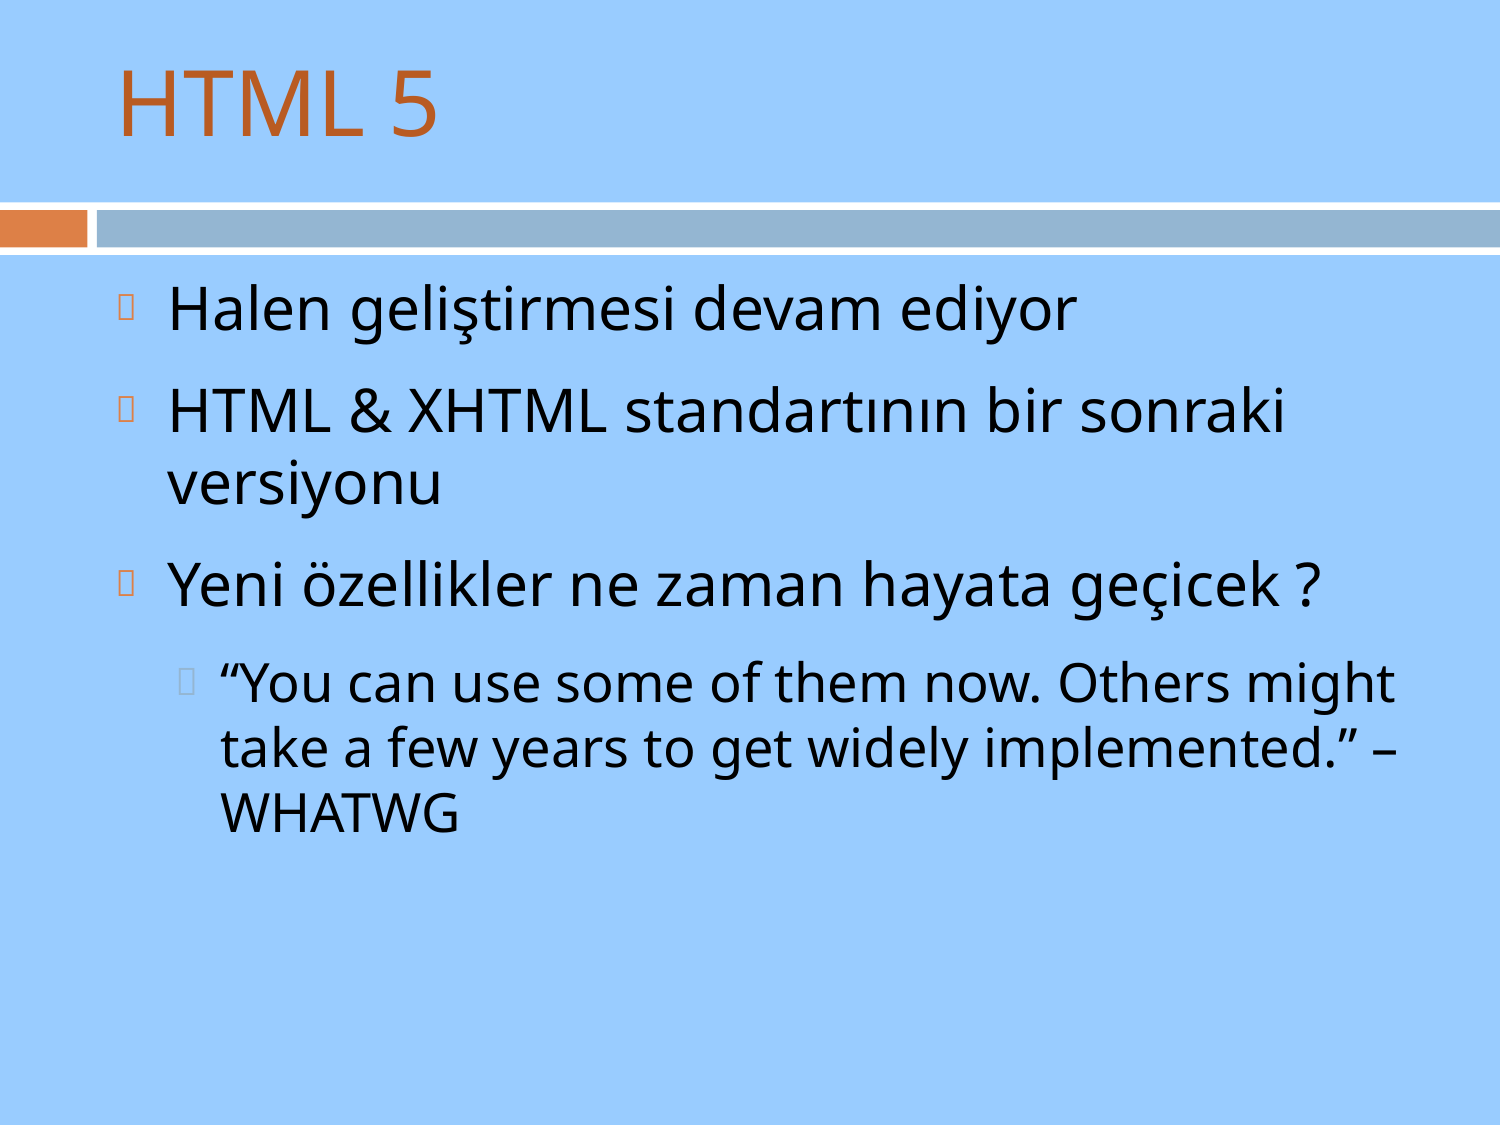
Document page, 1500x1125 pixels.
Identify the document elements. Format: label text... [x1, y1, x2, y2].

list Halen geliştirmesi devam ediyor HTML & XHTML standartının bir sonraki versiyonu Yeni özellikler ne zaman hayata geçicek ? “You can use some of them now. Others might take a few years to get widely implemented.” – WHATWG [100, 262, 1438, 1000]
title HTML 5 [100, 37, 1438, 200]
